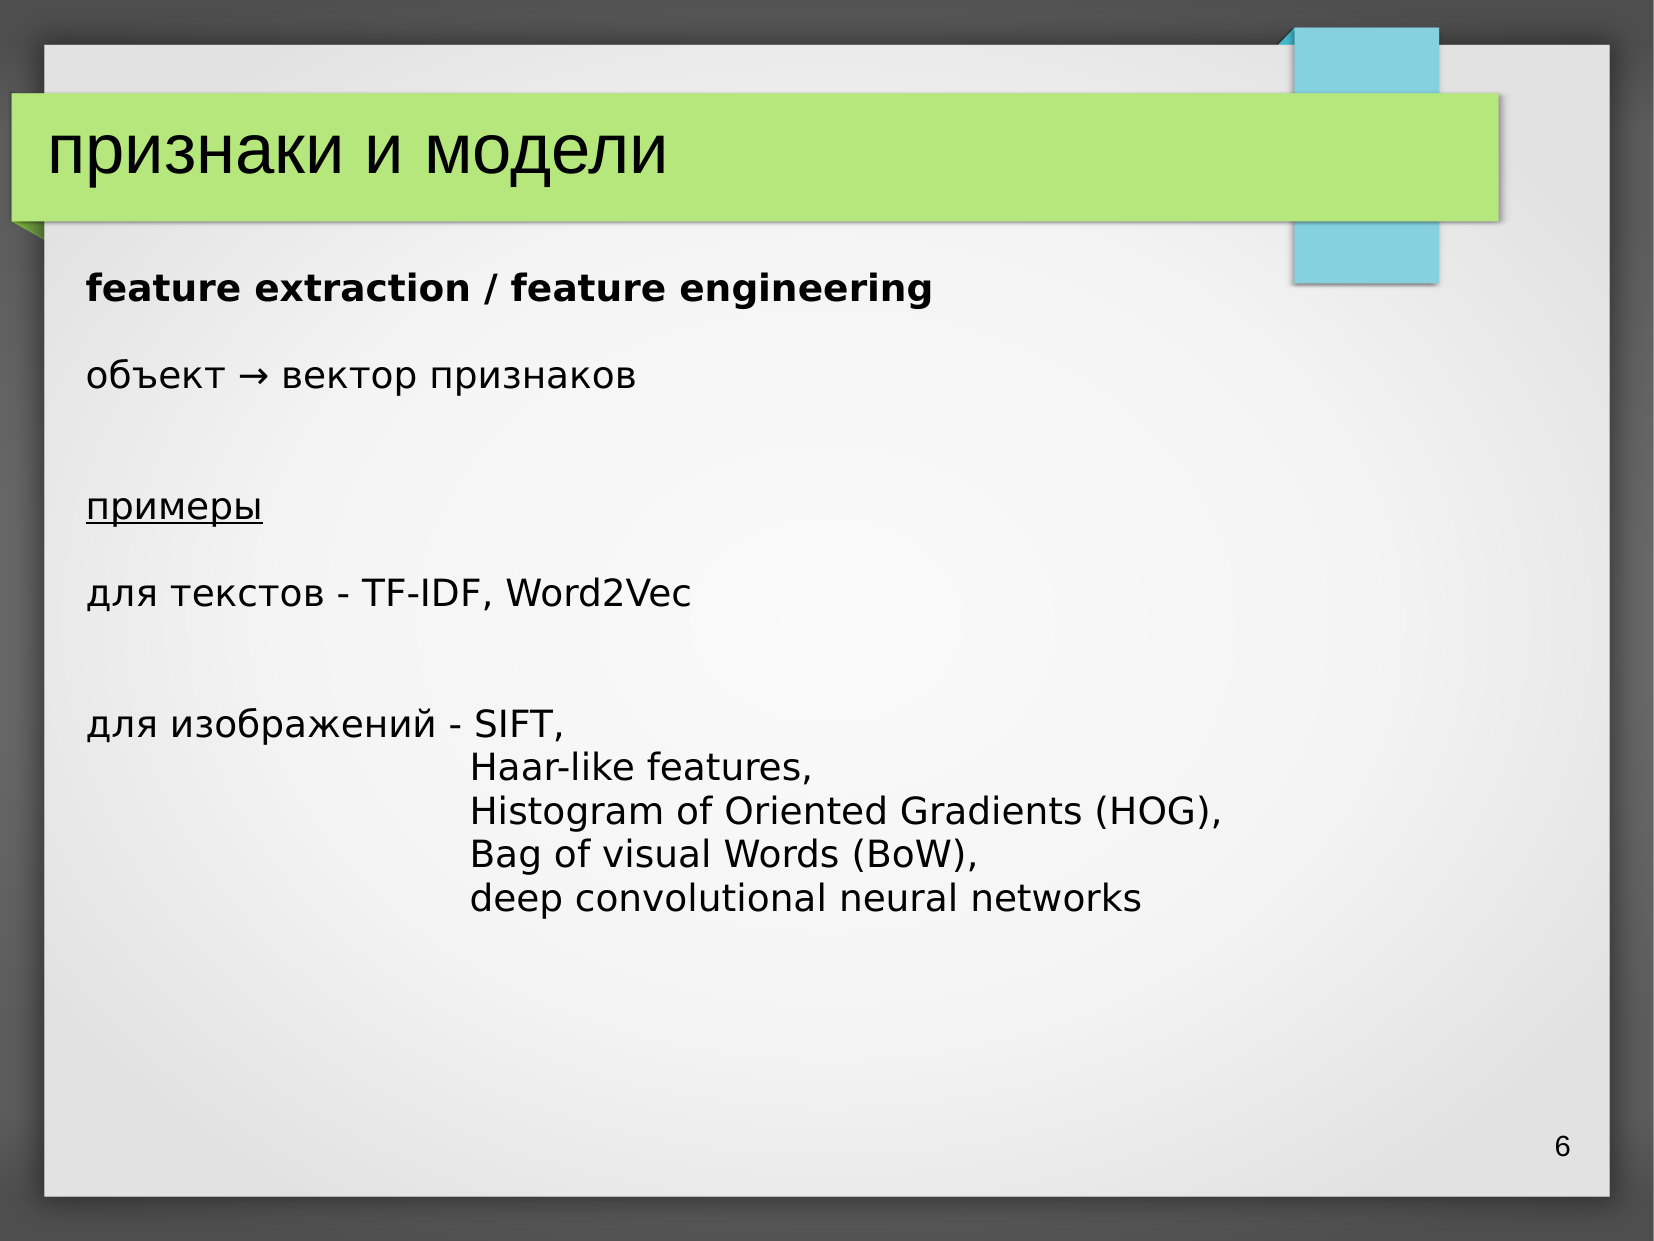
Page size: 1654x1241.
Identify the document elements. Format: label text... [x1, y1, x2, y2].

title признаки и модели [47, 113, 1465, 185]
picture [0, 0, 1654, 1241]
text_box feature extraction / feature engineering объект → вектор признаков примеры для текстов - TF-IDF, Word2Vec для изображений - SIFT, Haar-like features, Histogram of Oriented Gradients (HOG), Bag of visual Words (BoW), deep convolutional neural networks [70, 259, 1560, 1015]
